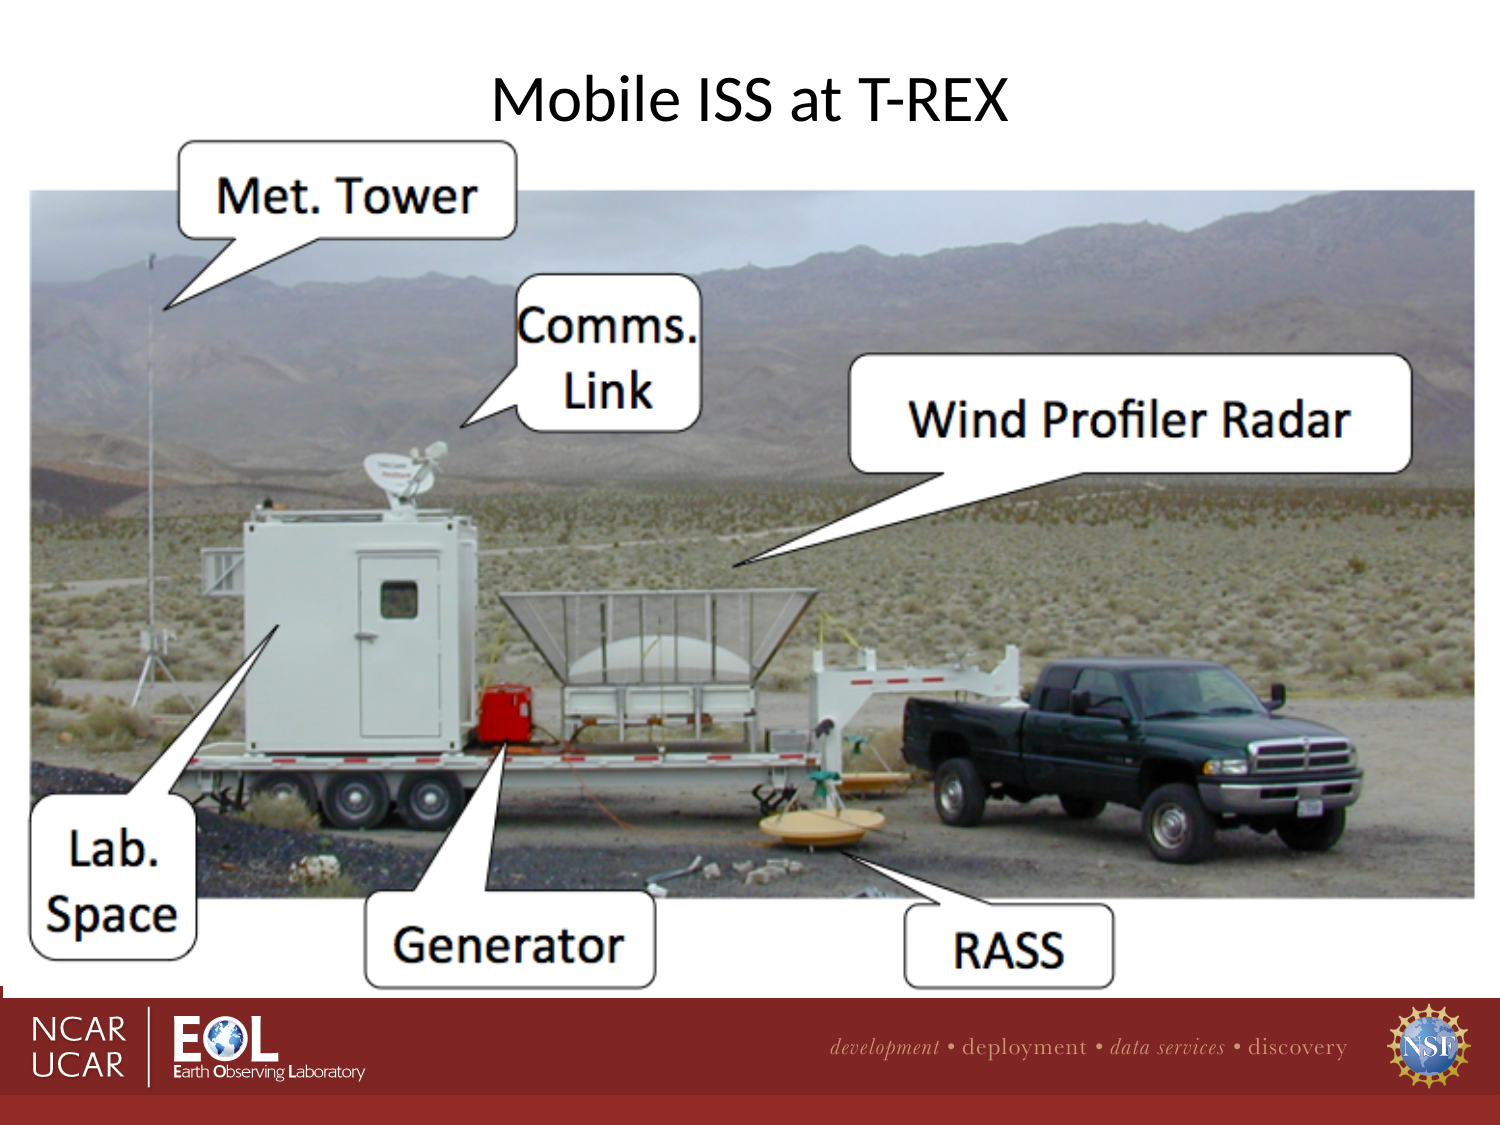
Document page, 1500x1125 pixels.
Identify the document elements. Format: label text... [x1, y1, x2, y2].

picture [0, 127, 1500, 1125]
title Mobile ISS at T-REX [75, 45, 1426, 165]
